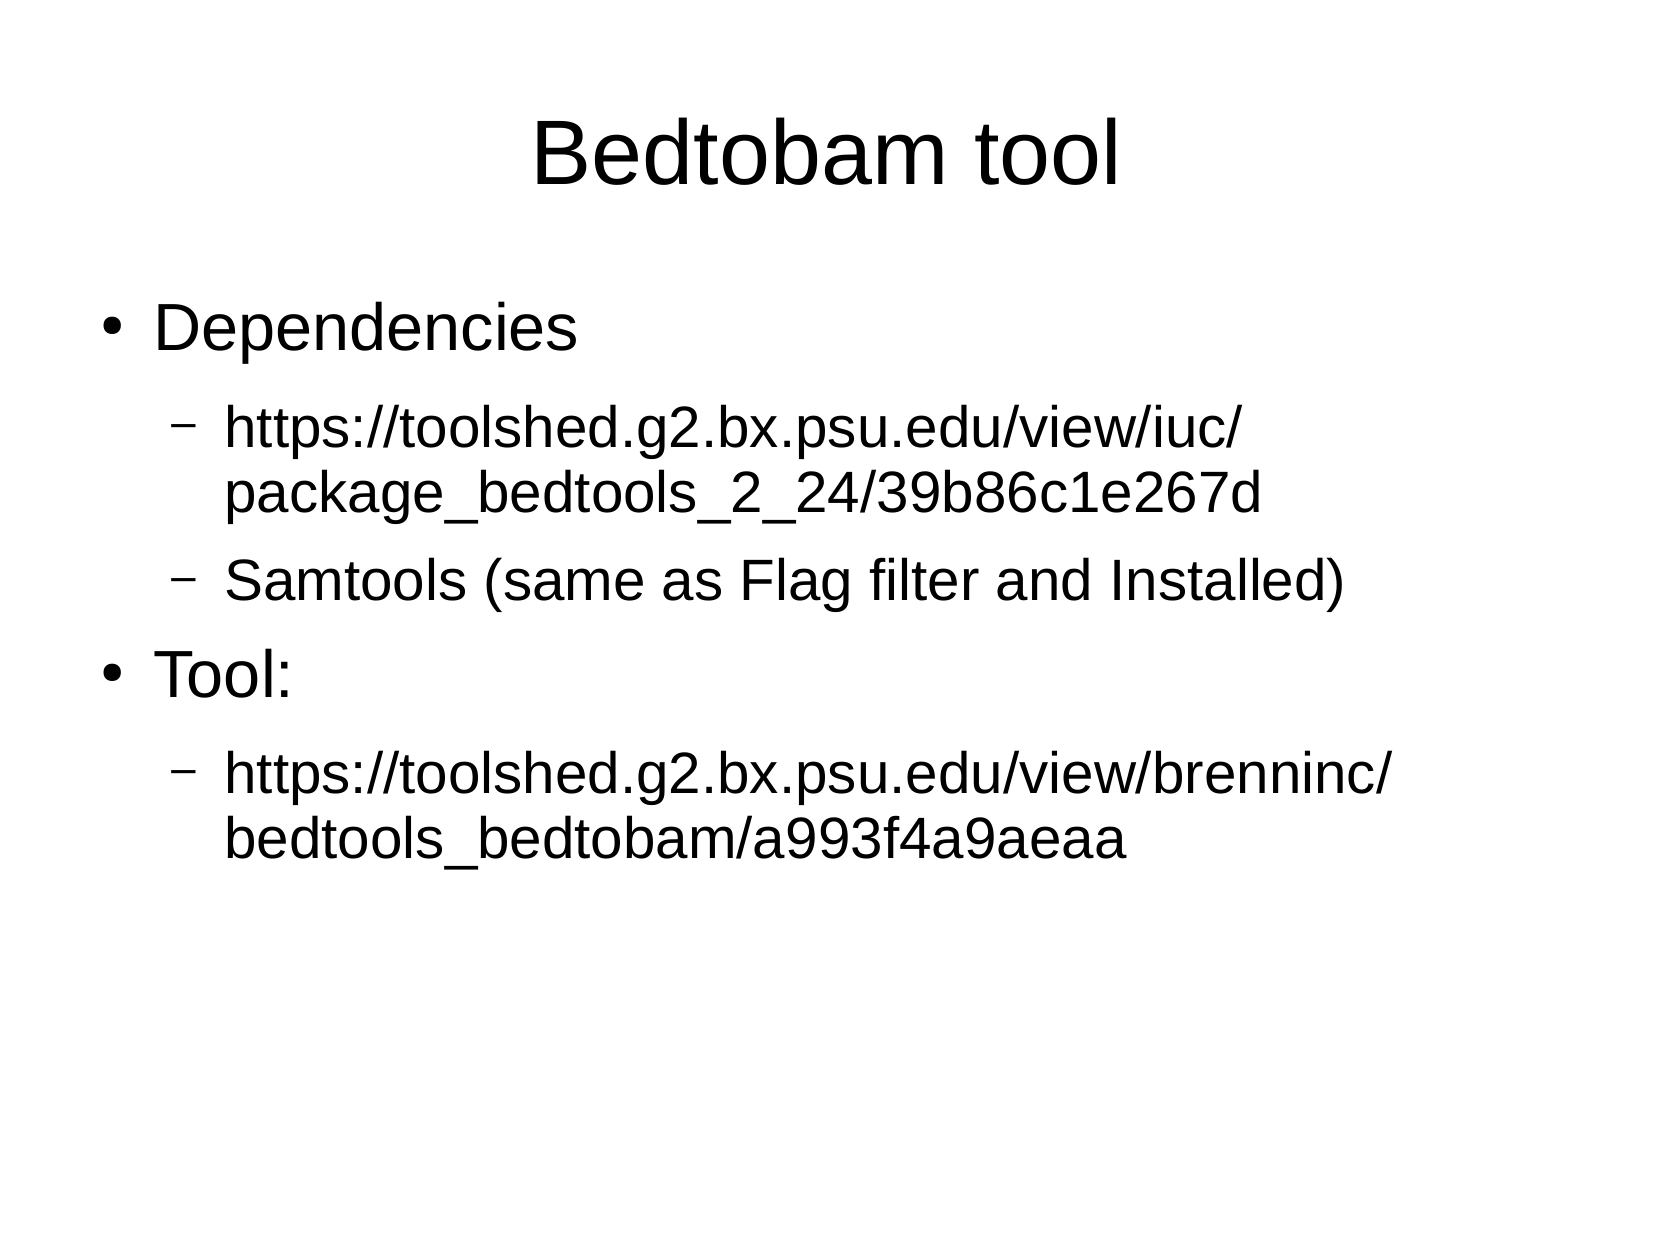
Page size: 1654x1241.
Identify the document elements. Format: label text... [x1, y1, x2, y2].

list Dependencies https://toolshed.g2.bx.psu.edu/view/iuc/package_bedtools_2_24/39b86c1e267d Samtools (same as Flag filter and Installed) Tool: https://toolshed.g2.bx.psu.edu/view/brenninc/bedtools_bedtobam/a993f4a9aeaa [82, 290, 1571, 1010]
title Bedtobam tool [82, 49, 1571, 257]
